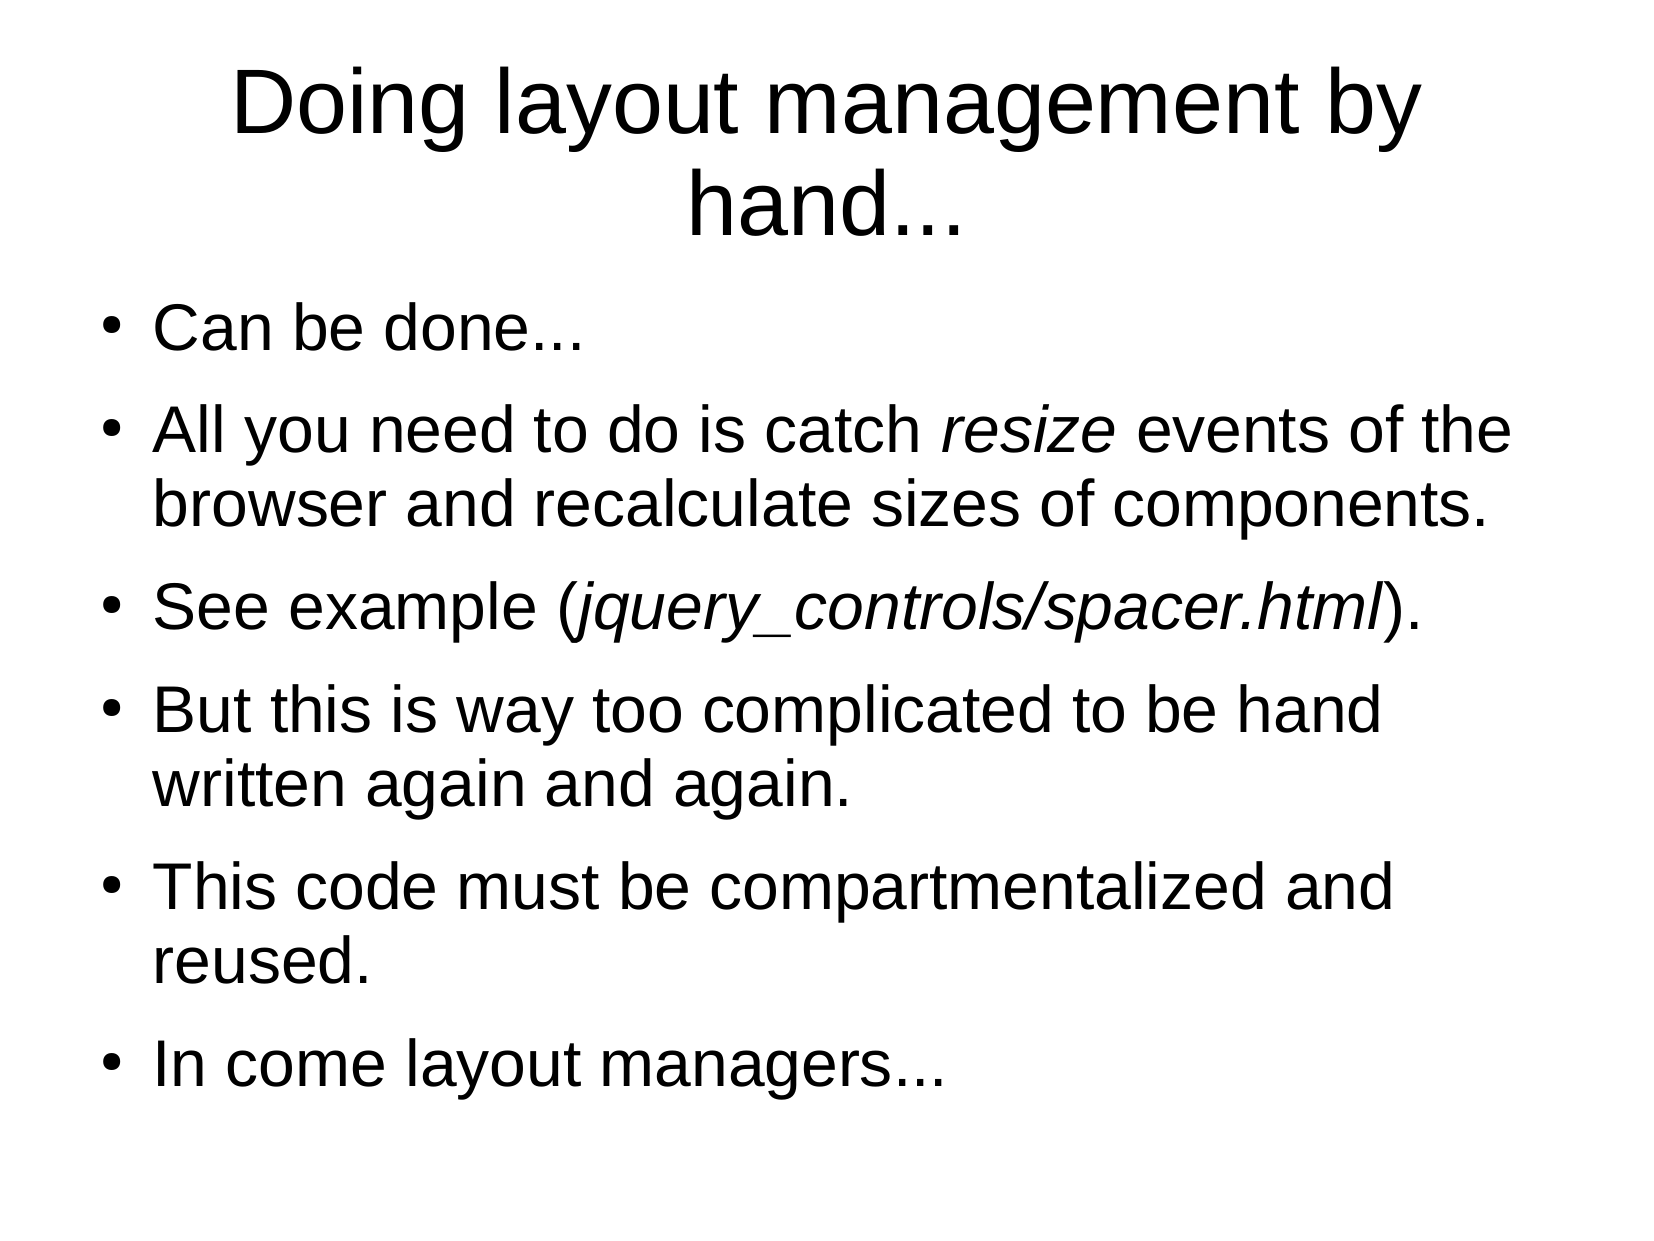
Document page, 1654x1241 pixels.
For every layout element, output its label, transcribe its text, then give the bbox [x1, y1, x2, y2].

list Can be done... All you need to do is catch resize events of the browser and recalculate sizes of components. See example (jquery_controls/spacer.html). But this is way too complicated to be hand written again and again. This code must be compartmentalized and reused. In come layout managers... [82, 290, 1538, 1111]
title Doing layout management by hand... [82, 49, 1571, 257]
